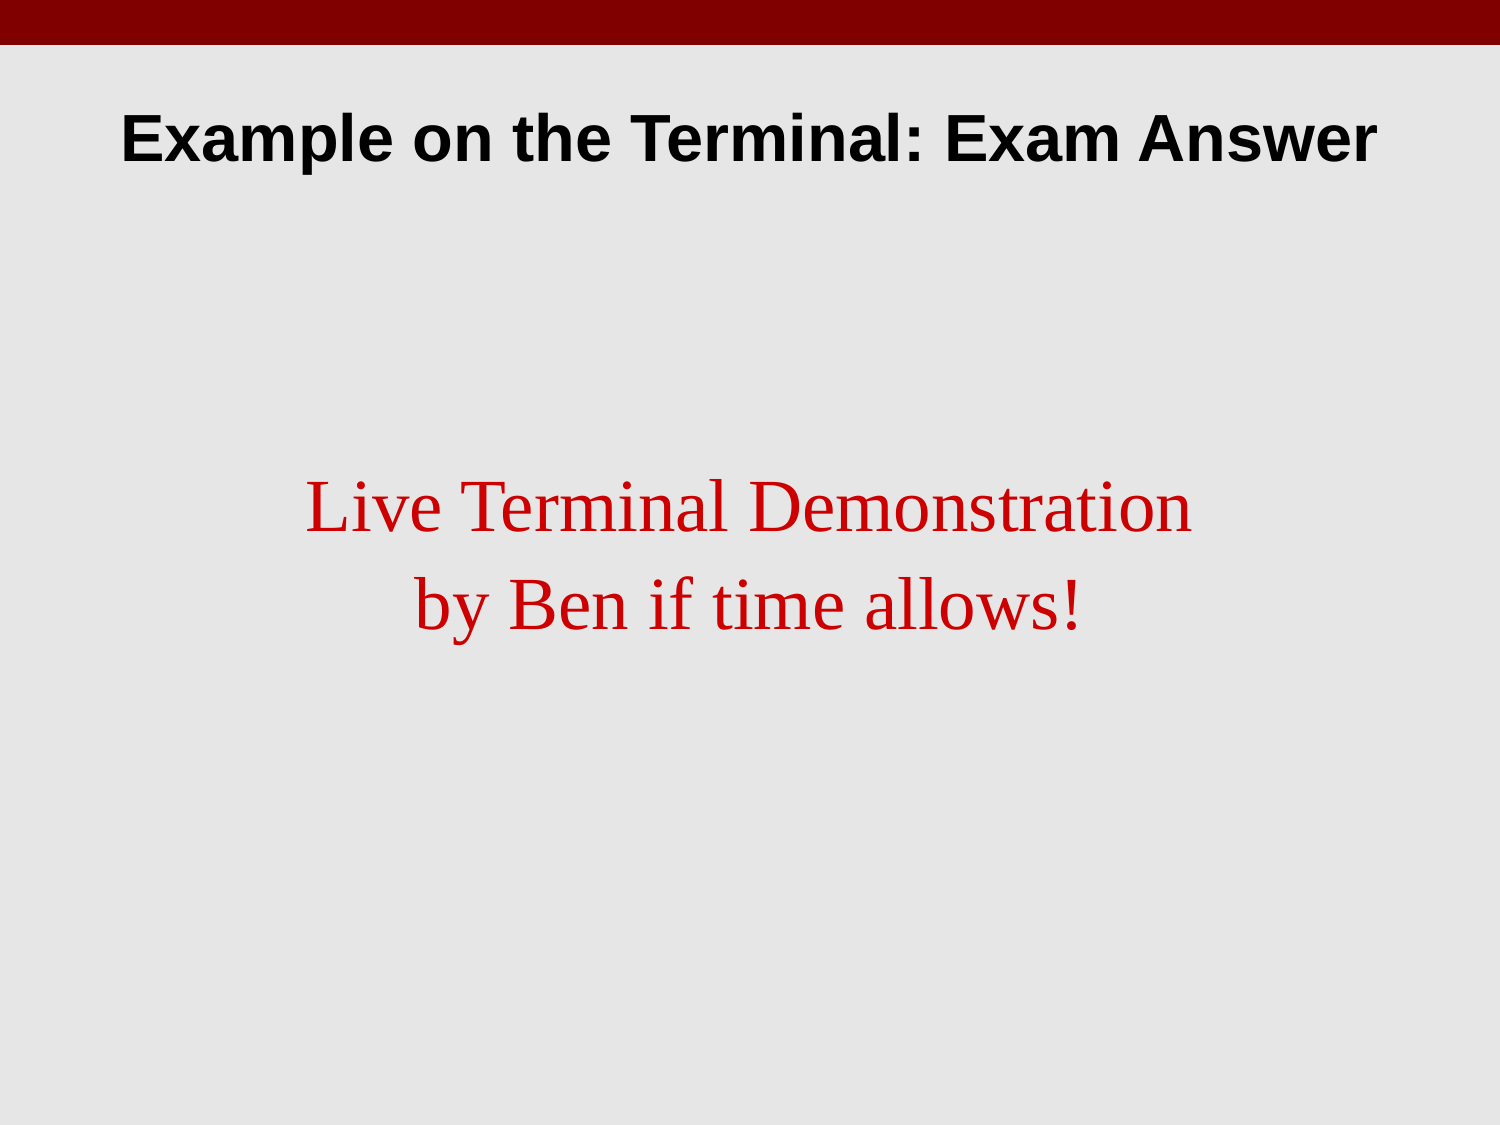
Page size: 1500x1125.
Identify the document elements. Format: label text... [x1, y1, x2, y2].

list Live Terminal Demonstration by Ben if time allows! [75, 464, 1426, 736]
title Example on the Terminal: Exam Answer [75, 44, 1425, 233]
